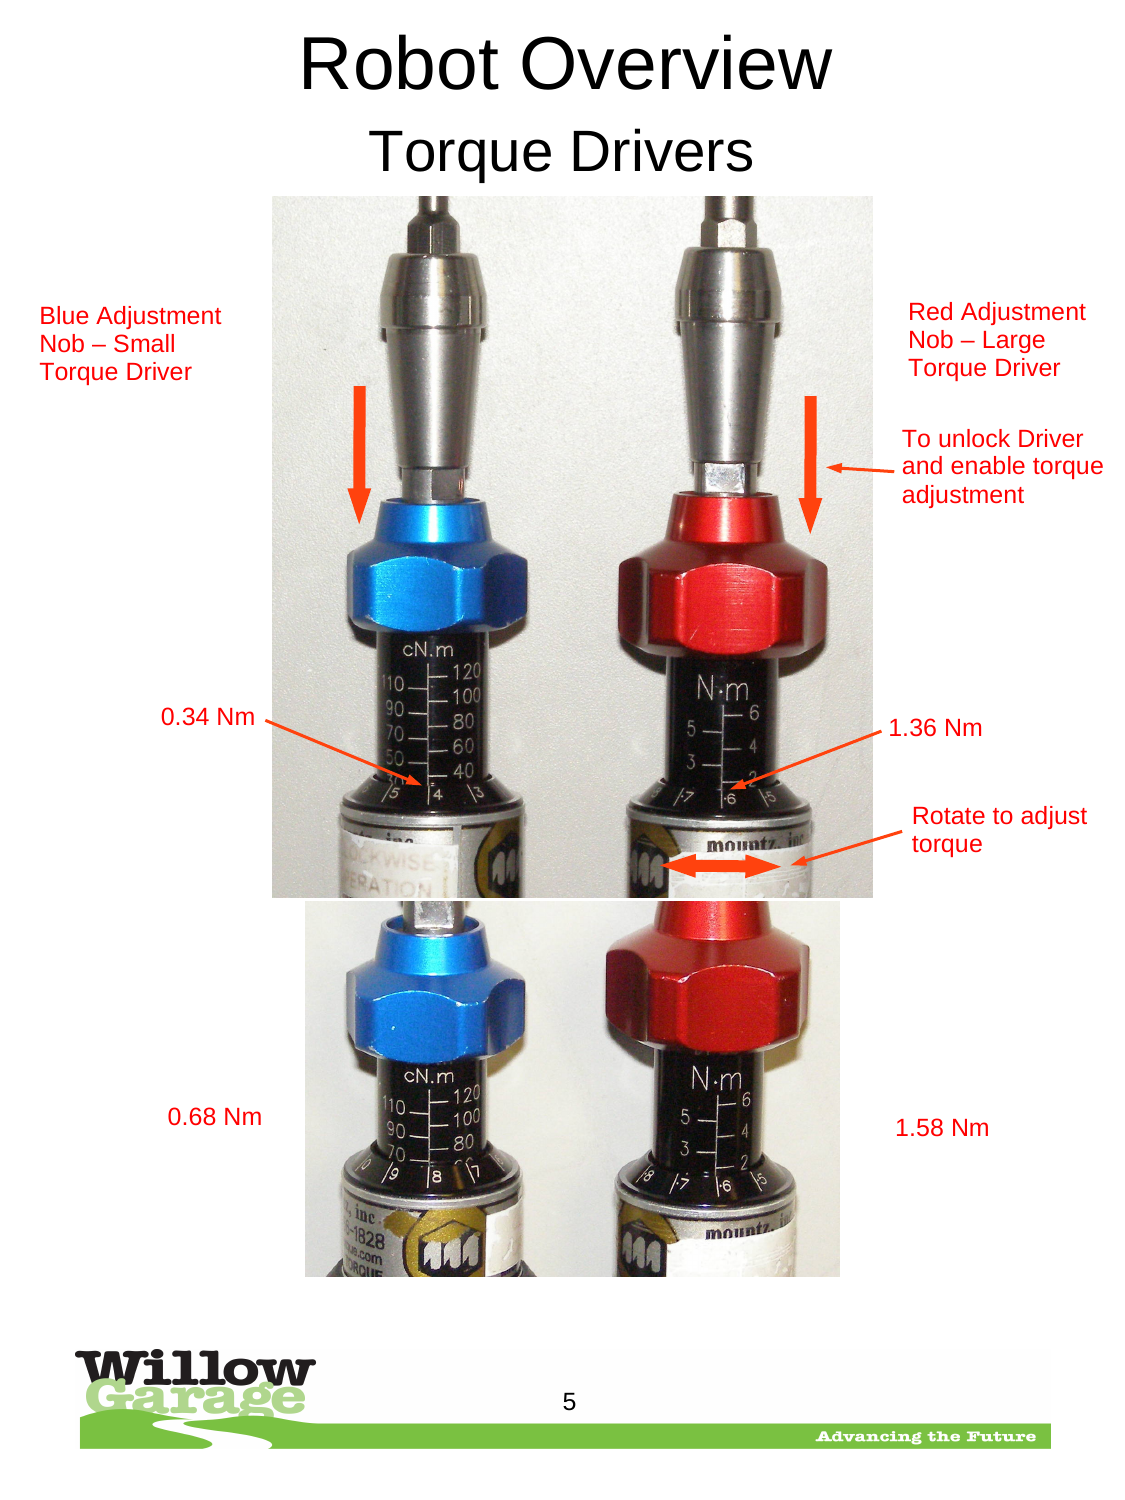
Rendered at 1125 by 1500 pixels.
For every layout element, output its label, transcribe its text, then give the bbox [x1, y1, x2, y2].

picture [75, 1349, 1051, 1449]
text_box 0.34 Nm [146, 695, 277, 742]
picture [305, 901, 840, 1277]
list Torque Drivers [362, 118, 773, 192]
text_box 0.68 Nm [153, 1095, 284, 1142]
picture [272, 196, 873, 898]
text_box Red Adjustment Nob – Large Torque Driver [893, 290, 1107, 399]
title Robot Overview [75, 16, 1051, 110]
text_box To unlock Driver and enable torque adjustment [887, 416, 1125, 526]
text_box Rotate to adjust torque [897, 794, 1125, 872]
text_box 1.58 Nm [880, 1105, 1010, 1152]
text_box Blue Adjustment Nob – Small Torque Driver [24, 294, 240, 403]
text_box 1.36 Nm [873, 705, 1003, 753]
